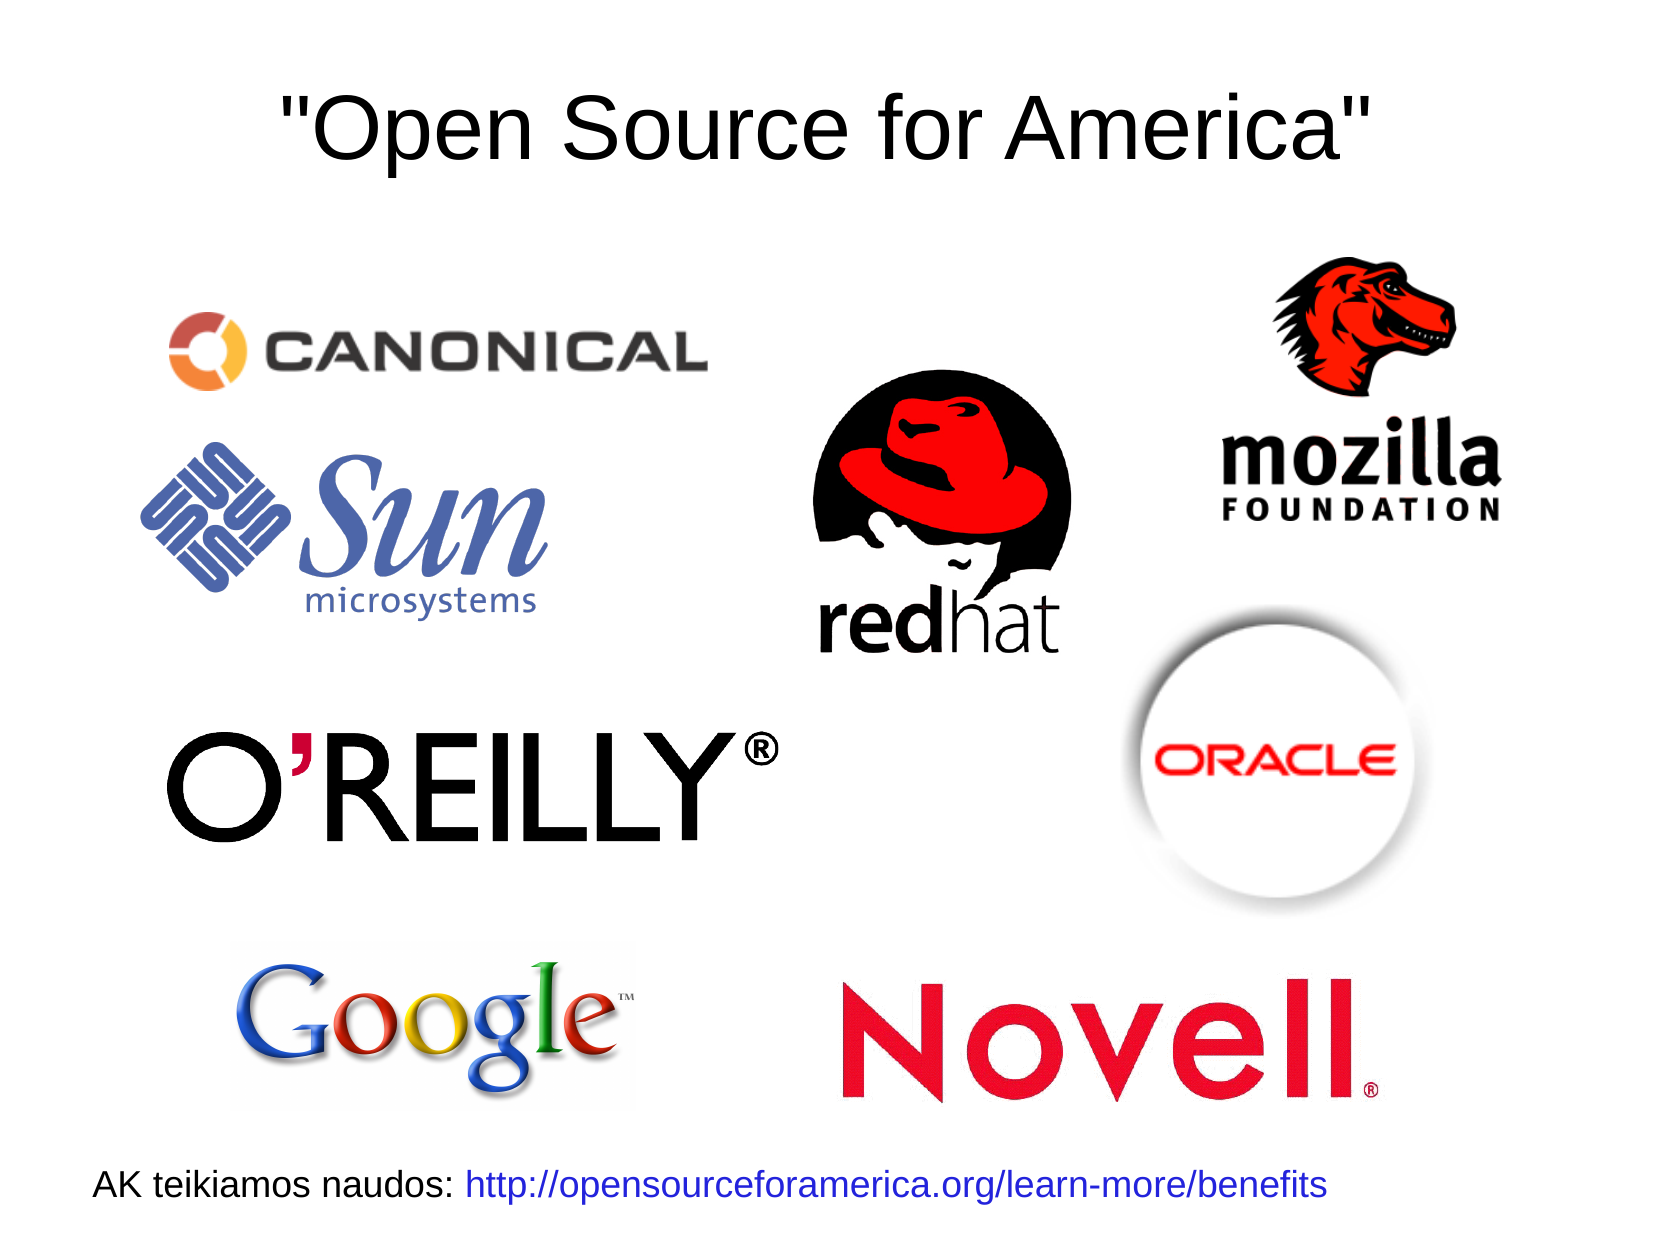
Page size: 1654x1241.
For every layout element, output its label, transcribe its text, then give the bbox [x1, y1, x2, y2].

picture [230, 941, 636, 1111]
title "Open Source for America" [82, 32, 1571, 225]
picture [169, 312, 719, 391]
picture [807, 365, 1074, 658]
picture [139, 440, 549, 623]
picture [1120, 604, 1436, 919]
text_box AK teikiamos naudos: http://opensourceforamerica.org/learn-more/benefits [77, 1156, 1346, 1214]
picture [167, 729, 780, 843]
picture [775, 930, 1429, 1157]
picture [1222, 257, 1502, 521]
